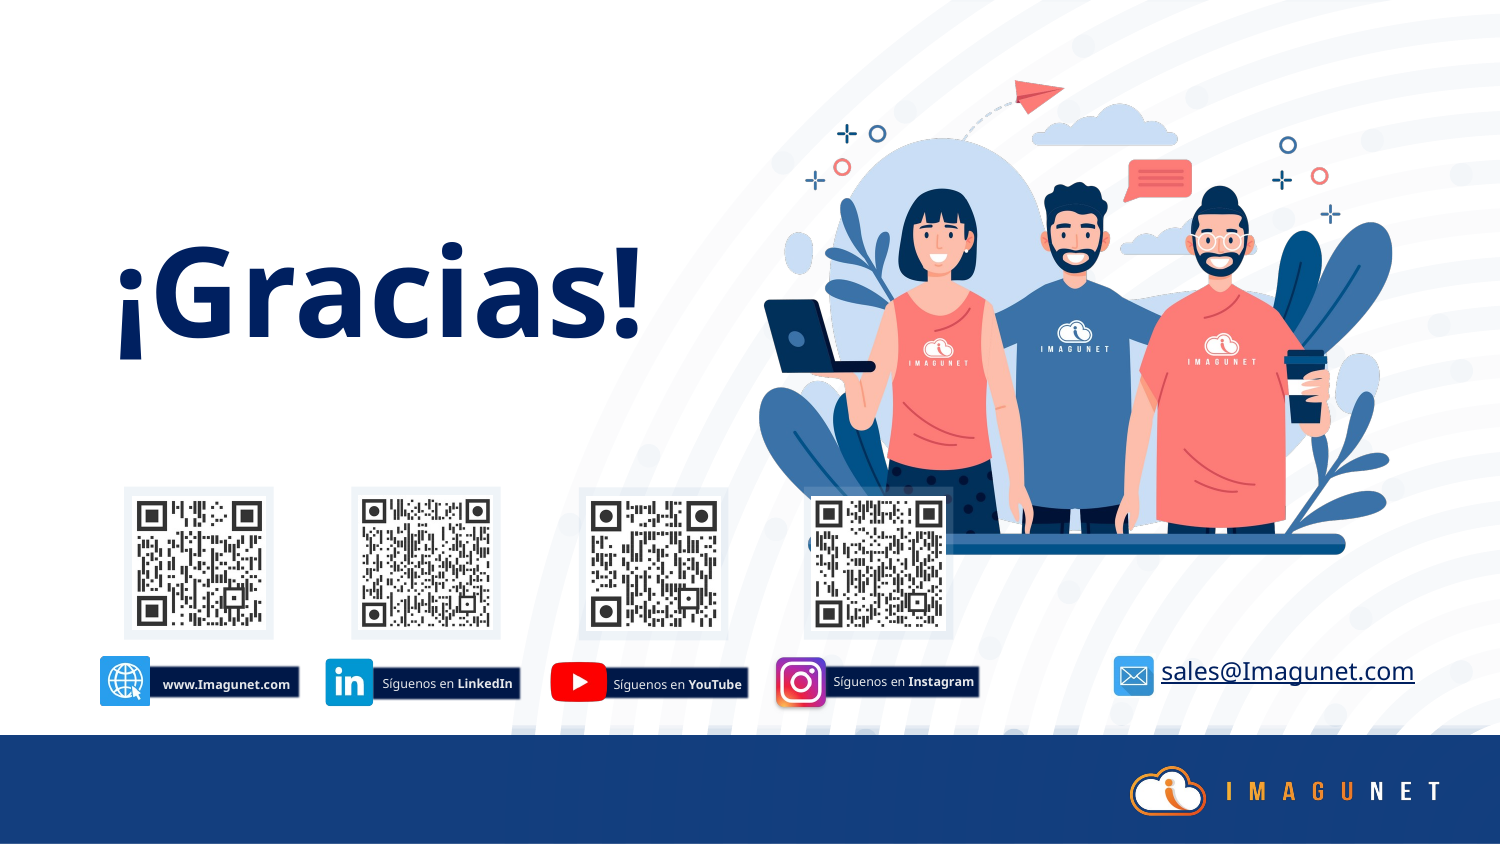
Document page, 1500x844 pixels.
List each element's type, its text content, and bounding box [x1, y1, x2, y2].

text_box [124, 486, 274, 640]
text_box www.Imagunet.com [141, 675, 294, 710]
text_box [150, 668, 298, 696]
text_box [831, 668, 978, 672]
picture [811, 496, 946, 631]
text_box [578, 487, 729, 641]
text_box [611, 669, 747, 675]
picture [132, 496, 266, 630]
picture [1104, 727, 1440, 844]
picture [358, 495, 493, 630]
text_box [351, 486, 501, 640]
picture [770, 653, 831, 714]
text_box Síguenos en LinkedIn [363, 674, 516, 709]
picture [321, 656, 376, 708]
text_box [803, 486, 954, 640]
picture [100, 656, 150, 706]
text_box Síguenos en YouTube [611, 675, 747, 710]
text_box sales@Imagunet.com [1146, 647, 1463, 697]
picture [1111, 653, 1156, 698]
text_box Síguenos en Instagram [831, 672, 984, 708]
picture [586, 496, 721, 631]
text_box ¡Gracias! [99, 205, 662, 370]
text_box [376, 669, 519, 698]
picture [546, 649, 611, 714]
picture [746, 80, 1410, 568]
